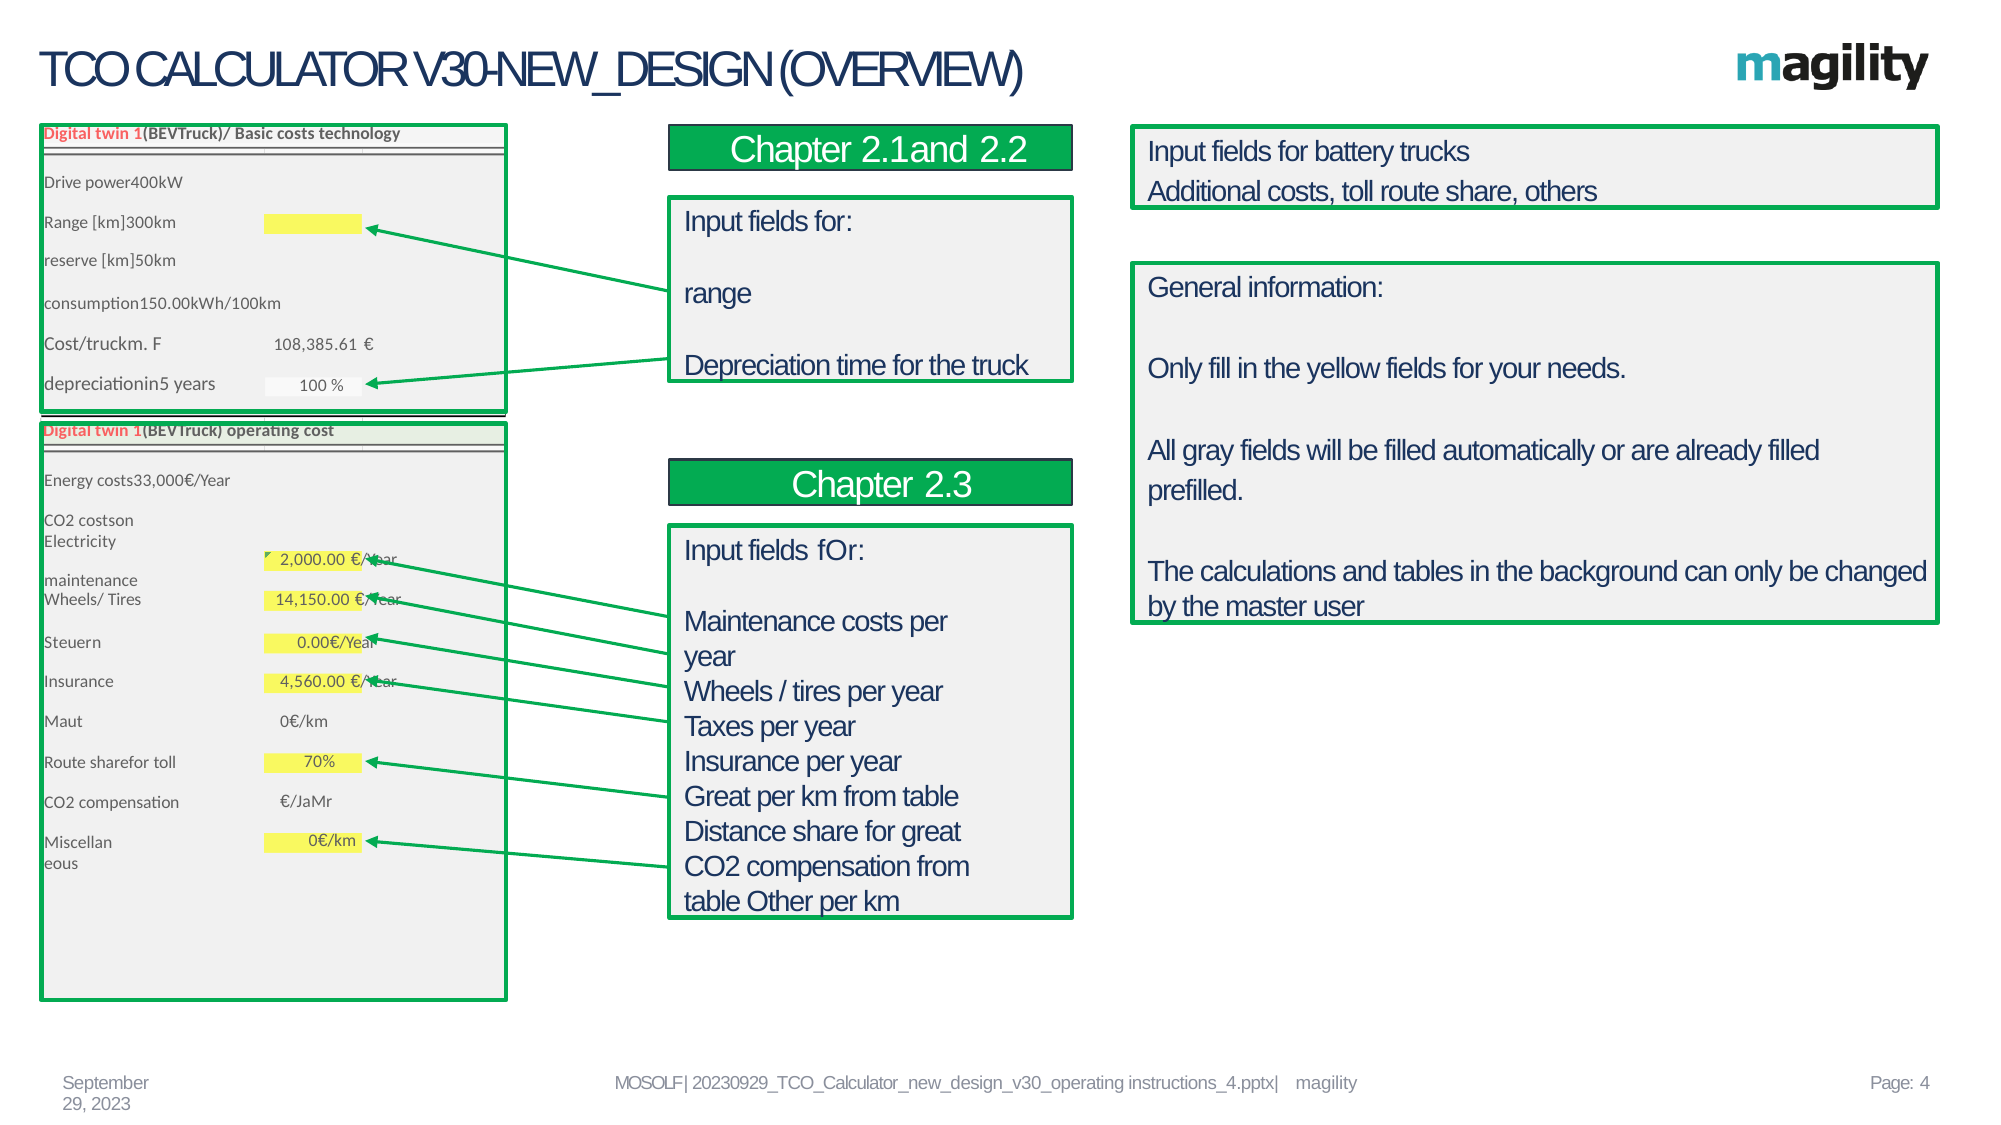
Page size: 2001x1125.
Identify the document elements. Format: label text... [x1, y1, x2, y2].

picture [1737, 43, 1929, 90]
text_box [41, 414, 506, 421]
text_box General information: Only fill in the yellow fields for your needs. All gray fields will be filled automatically or are already filled prefilled. The calculations and tables in the background can only be changed by the master user [1132, 263, 1938, 623]
text_box Input fields fOr: Maintenance costs per year Wheels / tires per year Taxes per year Insurance per year Great per km from table Distance share for great CO2 compensation from table Other per km [669, 525, 1073, 918]
title TCO CALCULATOR V30-NEW_DESIGN (OVERVIEW) [36, 34, 1492, 225]
text_box Input fields for: range Depreciation time for the truck [669, 197, 1073, 381]
text_box Input fields for battery trucks Additional costs, toll route share, others [1132, 126, 1938, 208]
slide_number Page: <number> [1868, 1073, 1944, 1125]
text_box Chapter 2.1and 2.2 [668, 124, 1072, 171]
text_box Chapter 2.3 [668, 459, 1072, 505]
text_box [44, 426, 670, 998]
text_box [44, 127, 670, 409]
slide_number September 29, 2023 [60, 1073, 154, 1125]
footer MOSOLF|20230929_TCO_Calculator_new_design_v30_operating instructions_4.pptx| magility [612, 1073, 1392, 1125]
